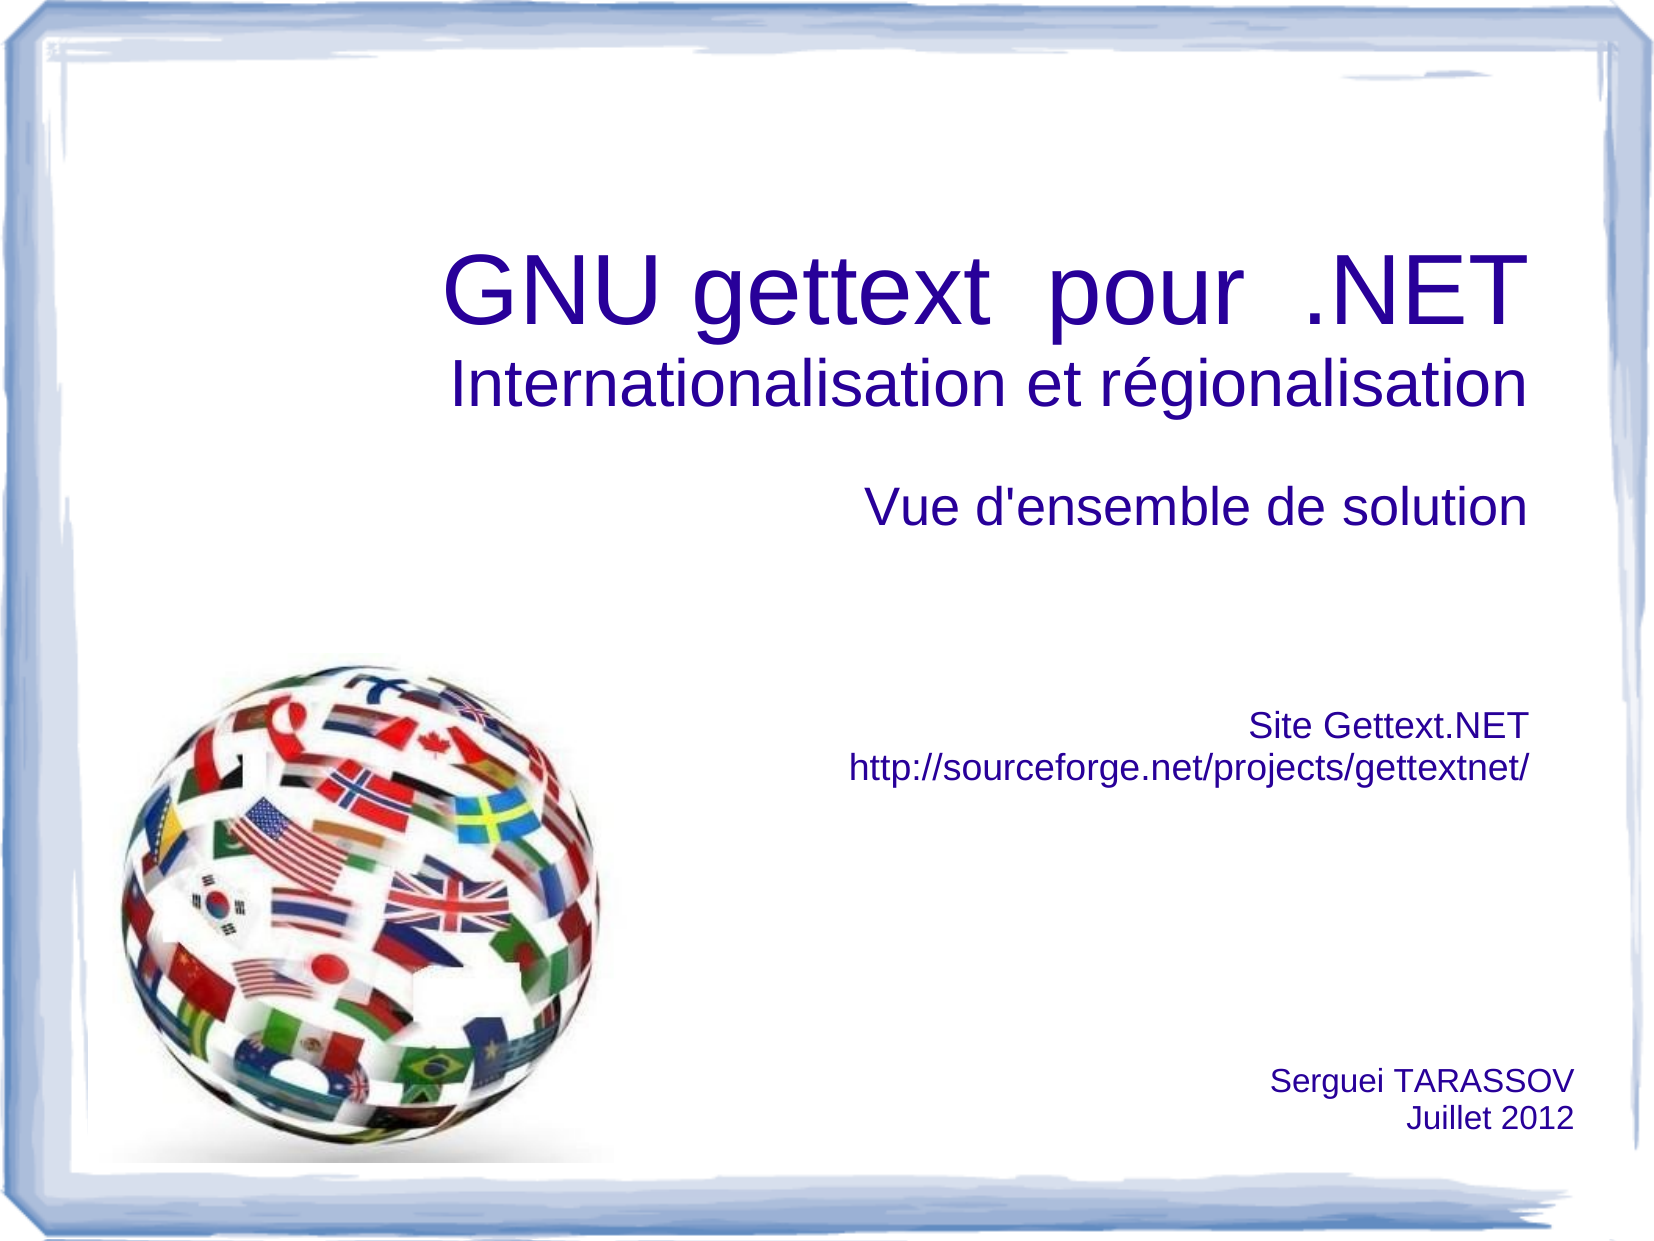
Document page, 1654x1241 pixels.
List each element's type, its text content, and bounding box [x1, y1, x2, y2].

text_box Serguei TARASSOV Juillet 2012 [1087, 1050, 1576, 1150]
subtitle GNU gettext pour .NET Internationalisation et régionalisation Vue d'ensemble de solution Site Gettext.NET http://sourceforge.net/projects/gettextnet/ [375, 234, 1530, 789]
picture [0, 0, 1654, 1241]
